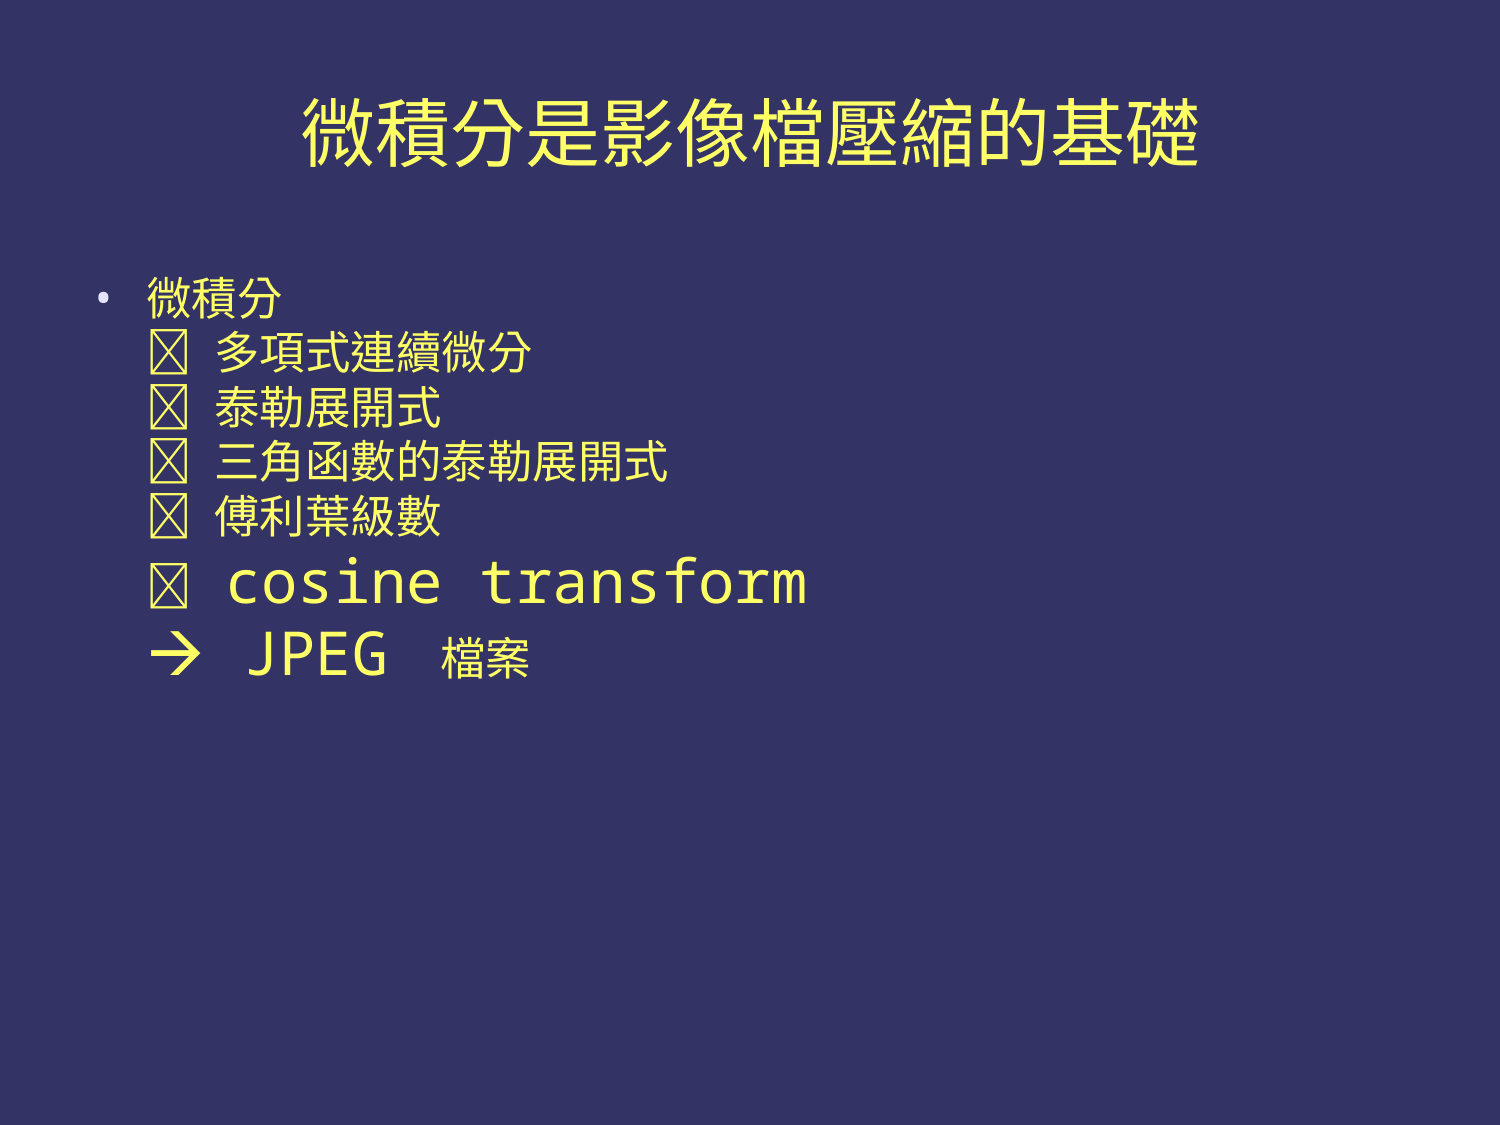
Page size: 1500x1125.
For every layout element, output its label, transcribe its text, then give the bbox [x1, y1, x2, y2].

list 微積分  多項式連續微分  泰勒展開式  三角函數的泰勒展開式  傅利葉級數  cosine transform  JPEG 檔案 [75, 262, 1426, 1001]
title 微積分是影像檔壓縮的基礎 [75, 37, 1426, 225]
